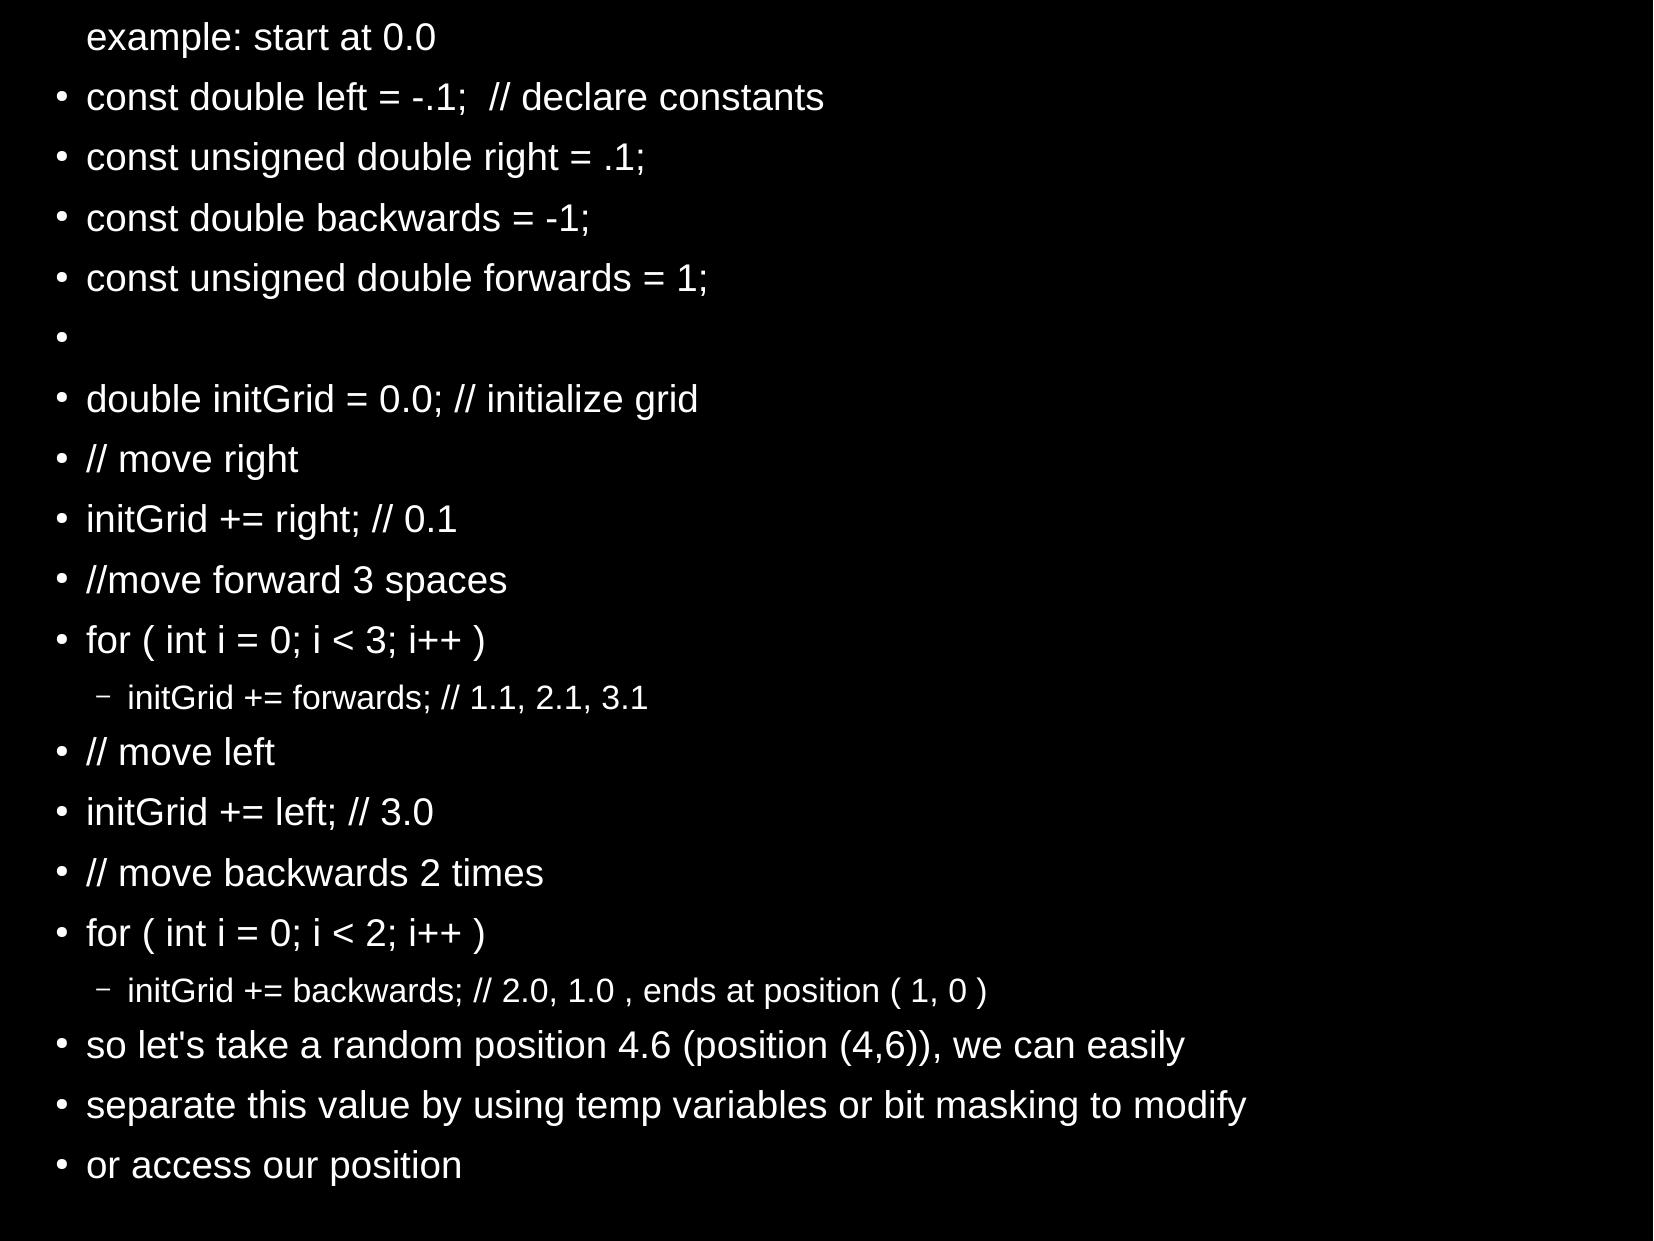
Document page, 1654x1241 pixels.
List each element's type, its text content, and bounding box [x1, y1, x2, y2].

list example: start at 0.0 const double left = -.1; // declare constants const unsigned double right = .1; const double backwards = -1; const unsigned double forwards = 1; double initGrid = 0.0; // initialize grid // move right initGrid += right; // 0.1 //move forward 3 spaces for ( int i = 0; i < 3; i++ ) initGrid += forwards; // 1.1, 2.1, 3.1 // move left initGrid += left; // 3.0 // move backwards 2 times for ( int i = 0; i < 2; i++ ) initGrid += backwards; // 2.0, 1.0 , ends at position ( 1, 0 ) so let's take a random position 4.6 (position (4,6)), we can easily separate this value by using temp variables or bit masking to modify or access our position [45, 15, 1561, 1201]
